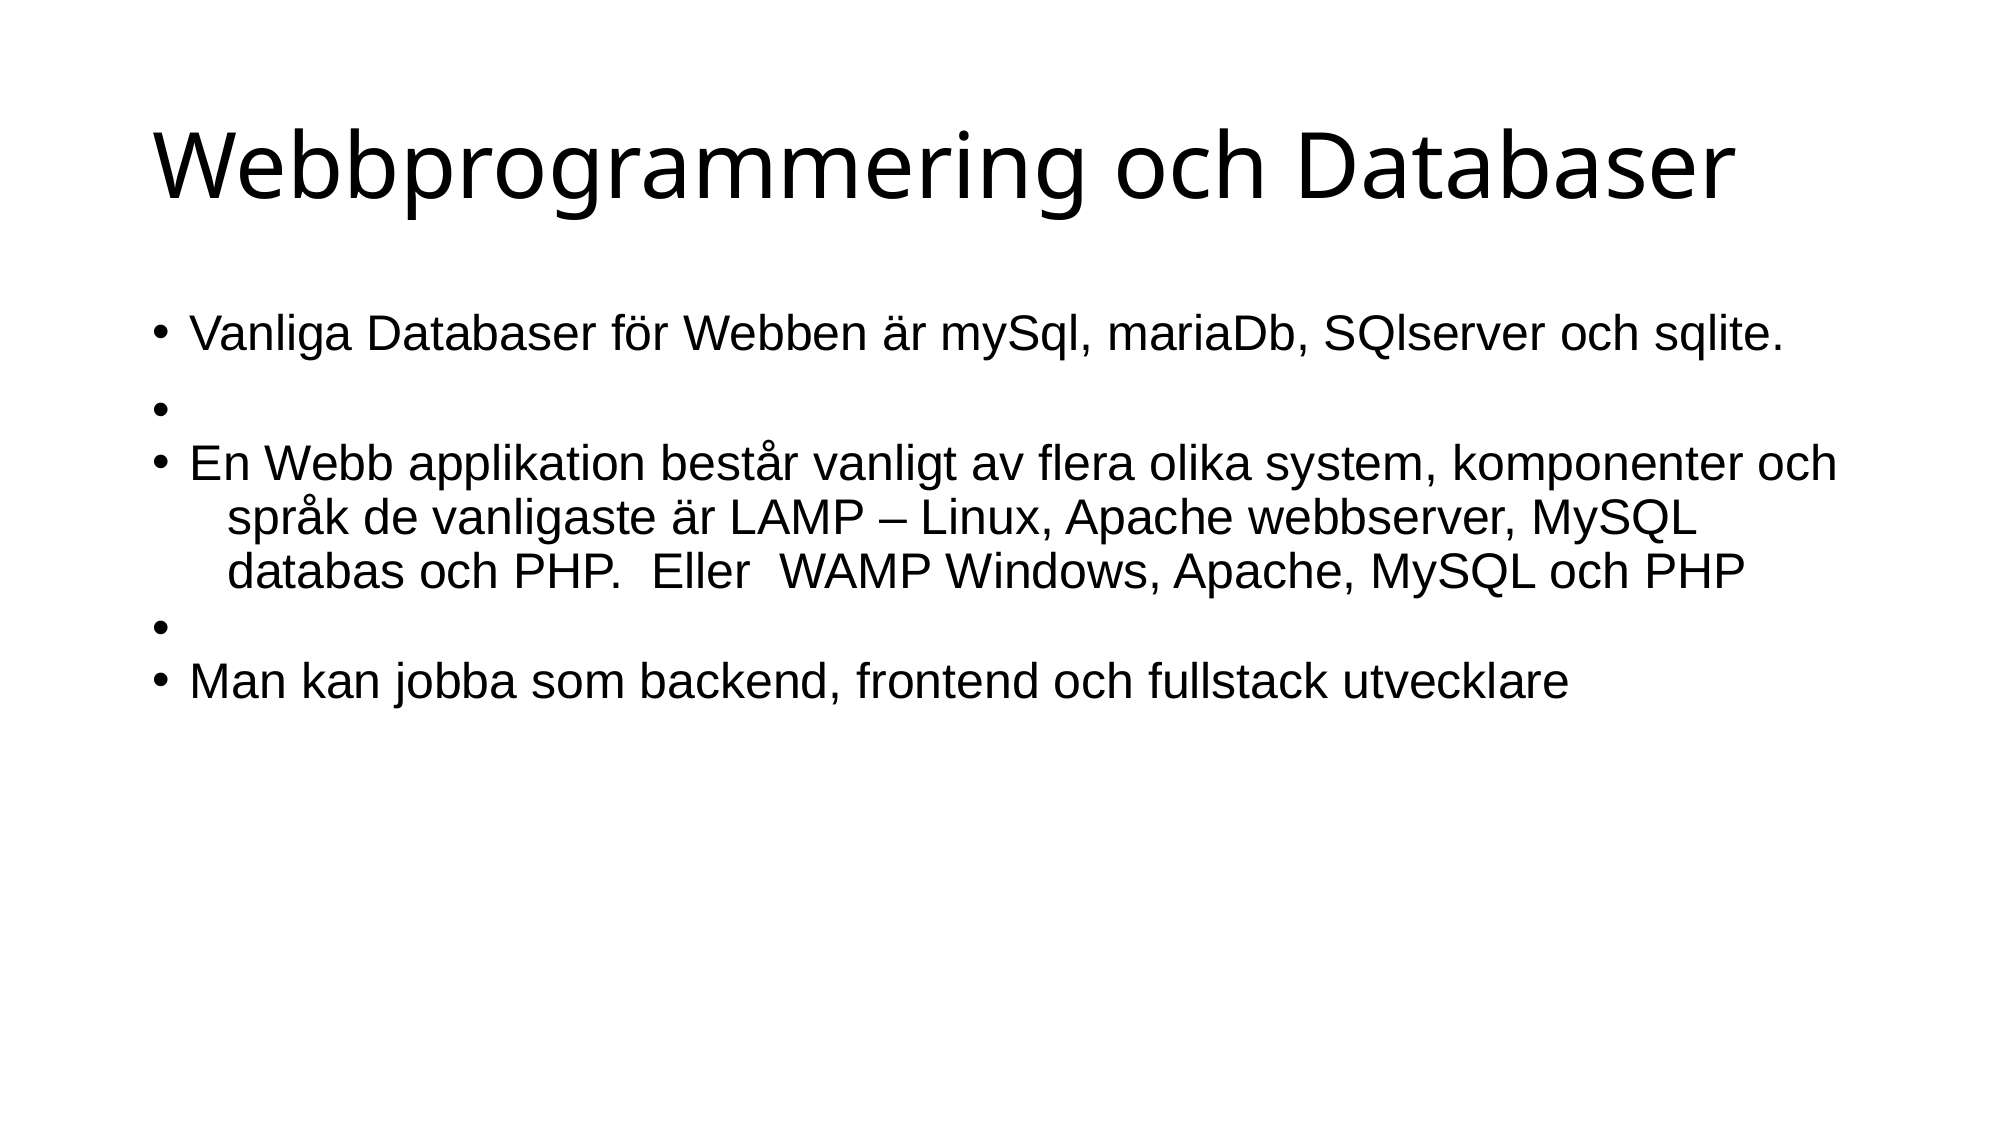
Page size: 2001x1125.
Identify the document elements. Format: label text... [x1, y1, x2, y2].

list Vanliga Databaser för Webben är mySql, mariaDb, SQlserver och sqlite. En Webb applikation består vanligt av flera olika system, komponenter och språk de vanligaste är LAMP – Linux, Apache webbserver, MySQL databas och PHP. Eller WAMP Windows, Apache, MySQL och PHP Man kan jobba som backend, frontend och fullstack utvecklare [137, 299, 1863, 1014]
title Webbprogrammering och Databaser [137, 59, 1863, 278]
